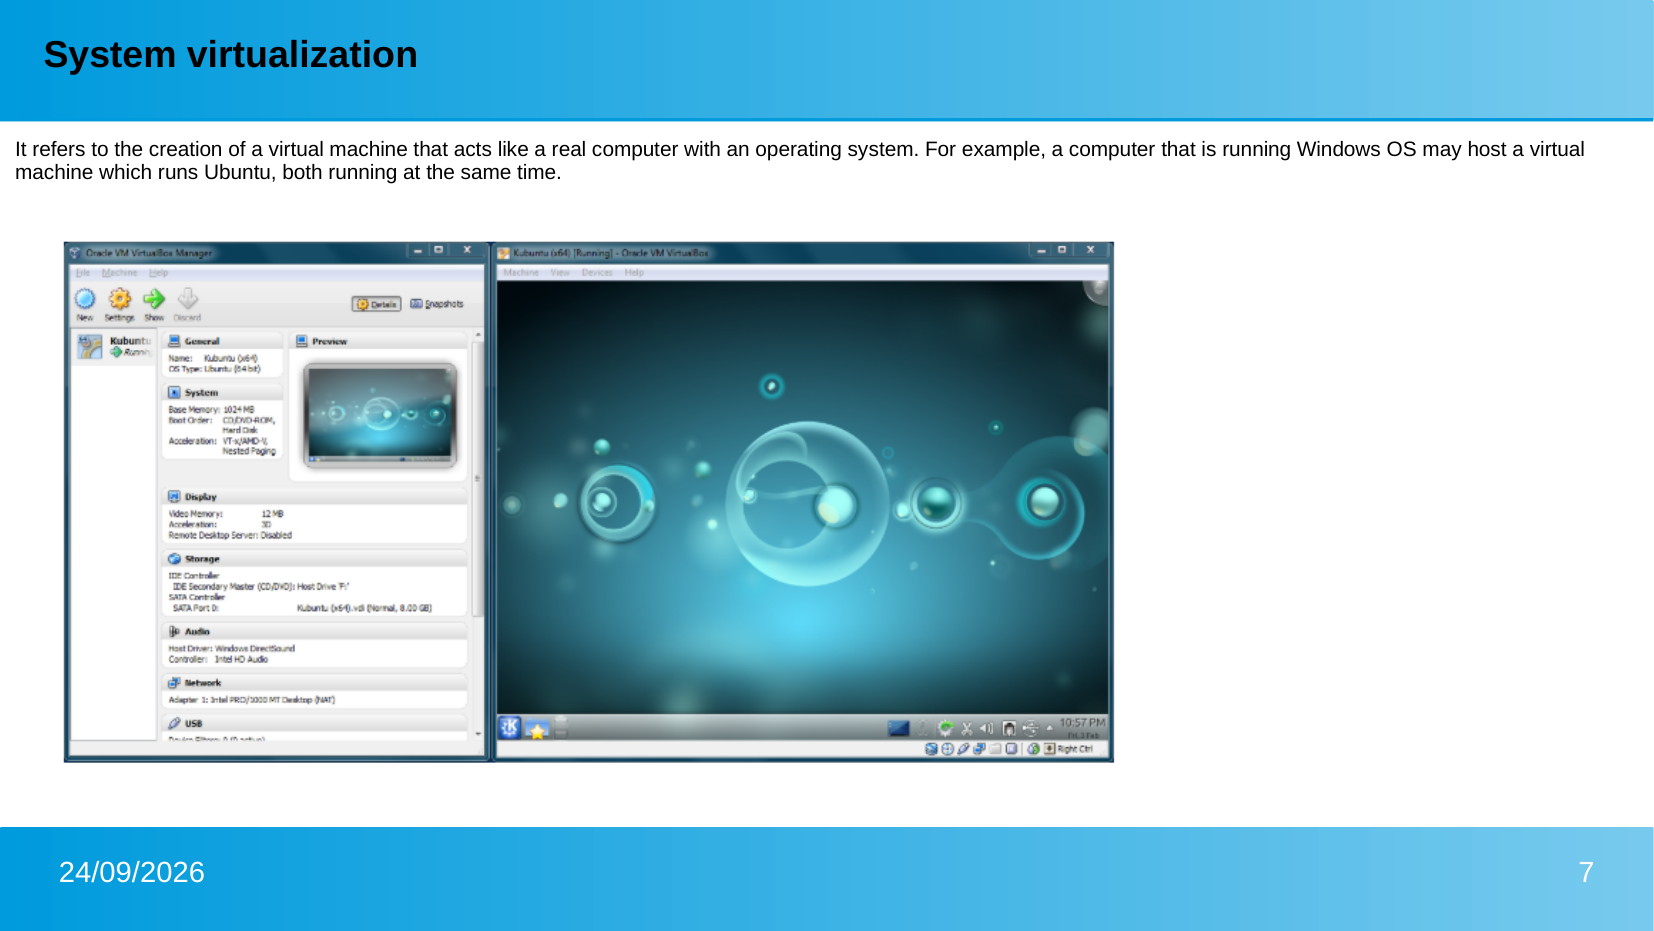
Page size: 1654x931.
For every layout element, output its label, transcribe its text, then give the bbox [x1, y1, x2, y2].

text_box System virtualization [28, 25, 544, 83]
text_box It refers to the creation of a virtual machine that acts like a real computer with an operating system. For example, a computer that is running Windows OS may host a virtual machine which runs Ubuntu, both running at the same time. [0, 129, 1654, 192]
picture [47, 222, 1137, 780]
